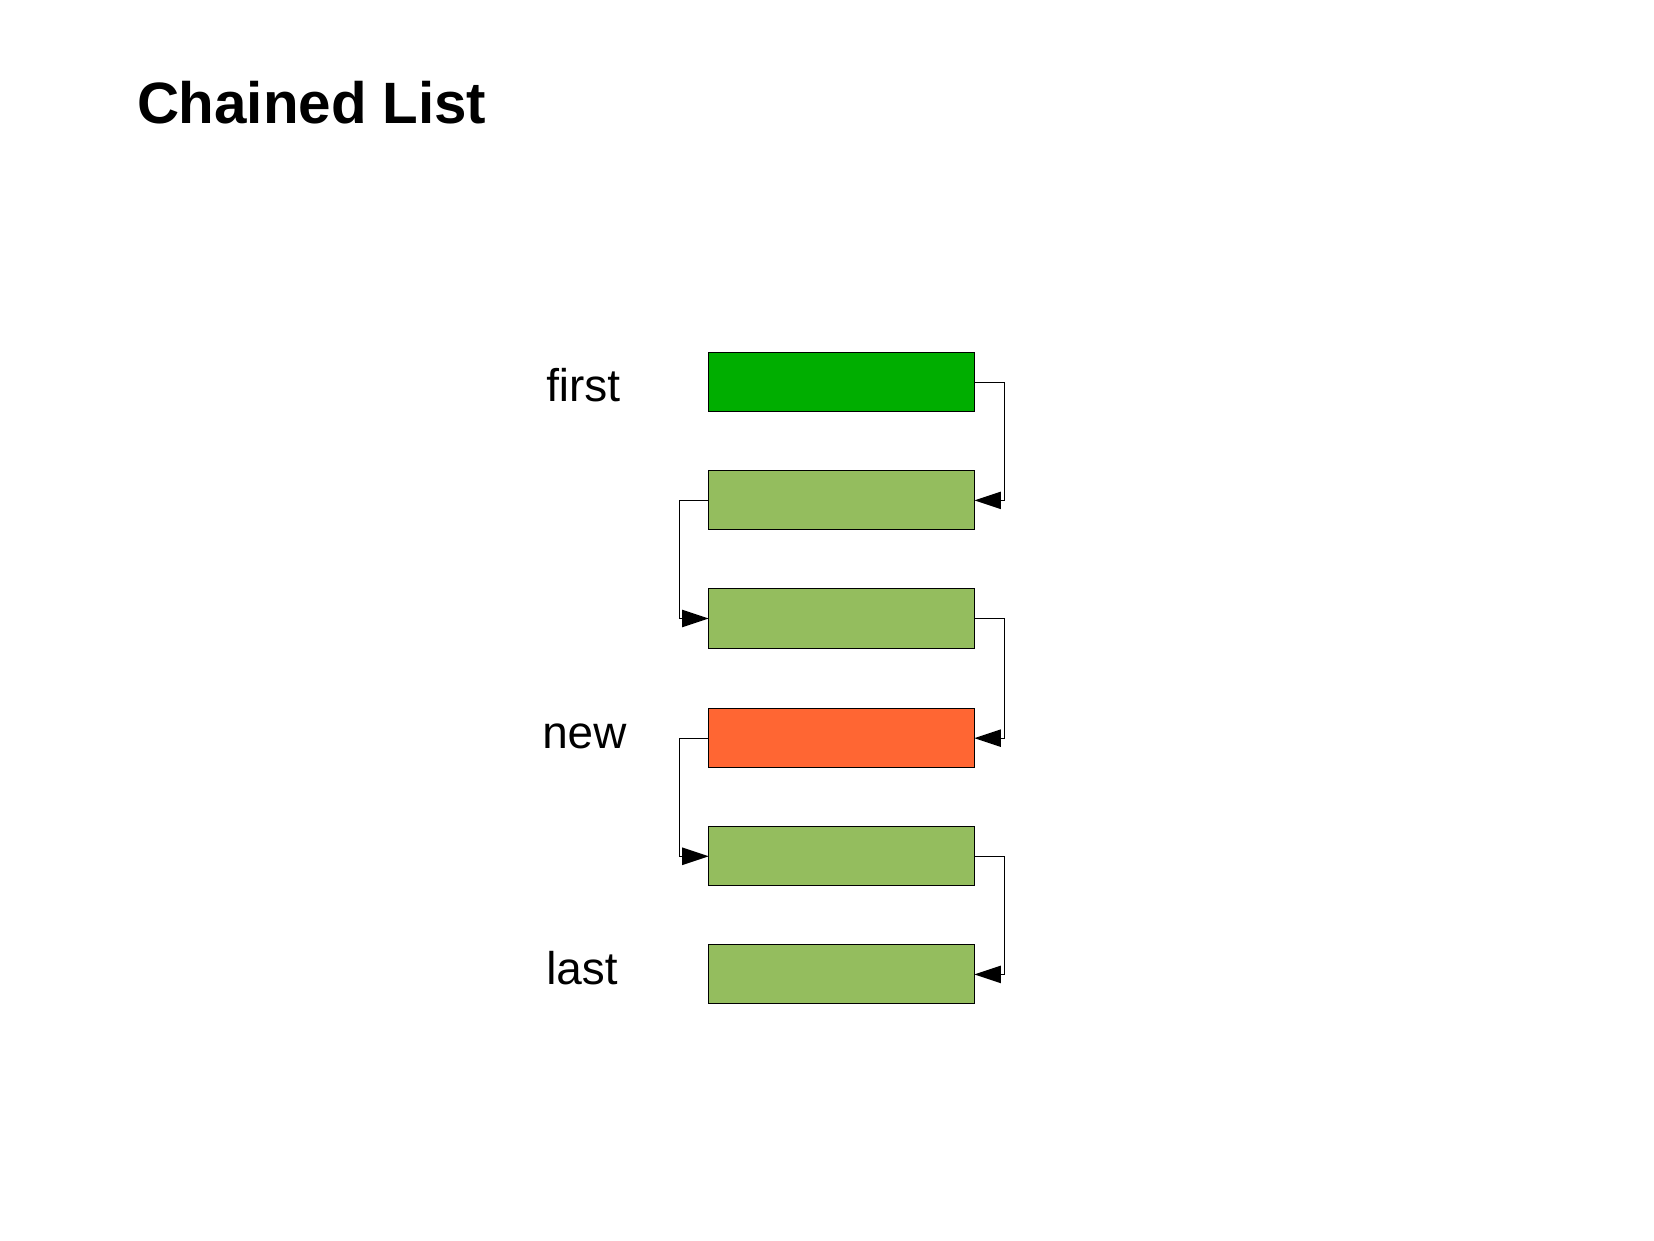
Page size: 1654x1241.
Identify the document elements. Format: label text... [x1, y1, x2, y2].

text_box [708, 708, 975, 768]
text_box [708, 352, 975, 412]
text_box last [531, 935, 684, 1003]
text_box first [531, 352, 684, 419]
text_box [708, 826, 975, 886]
text_box [708, 470, 975, 530]
text_box [708, 944, 975, 1004]
text_box Chained List [122, 63, 502, 144]
text_box [708, 588, 975, 649]
text_box new [527, 699, 680, 766]
